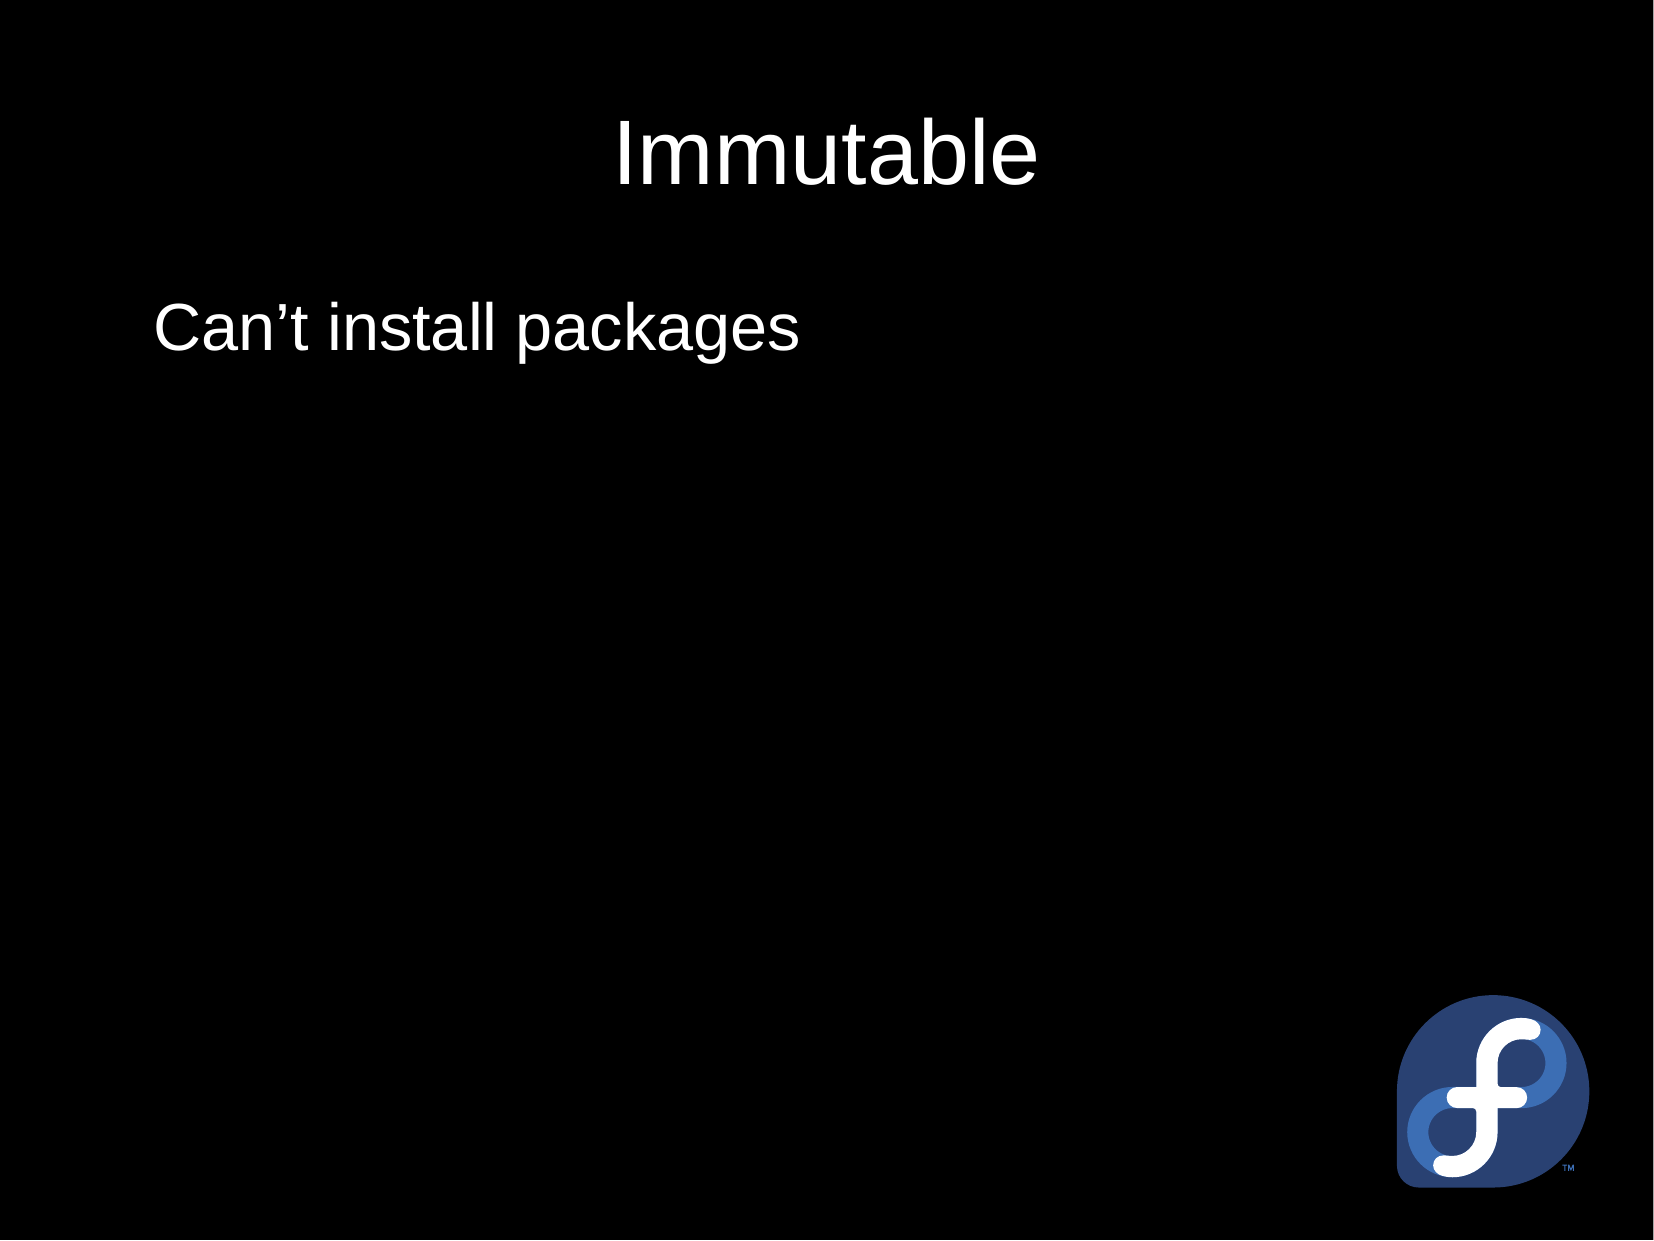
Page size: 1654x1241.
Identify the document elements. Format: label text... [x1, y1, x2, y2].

title Immutable [82, 49, 1571, 257]
picture [1396, 994, 1591, 1189]
list Can’t install packages [82, 290, 1571, 1010]
